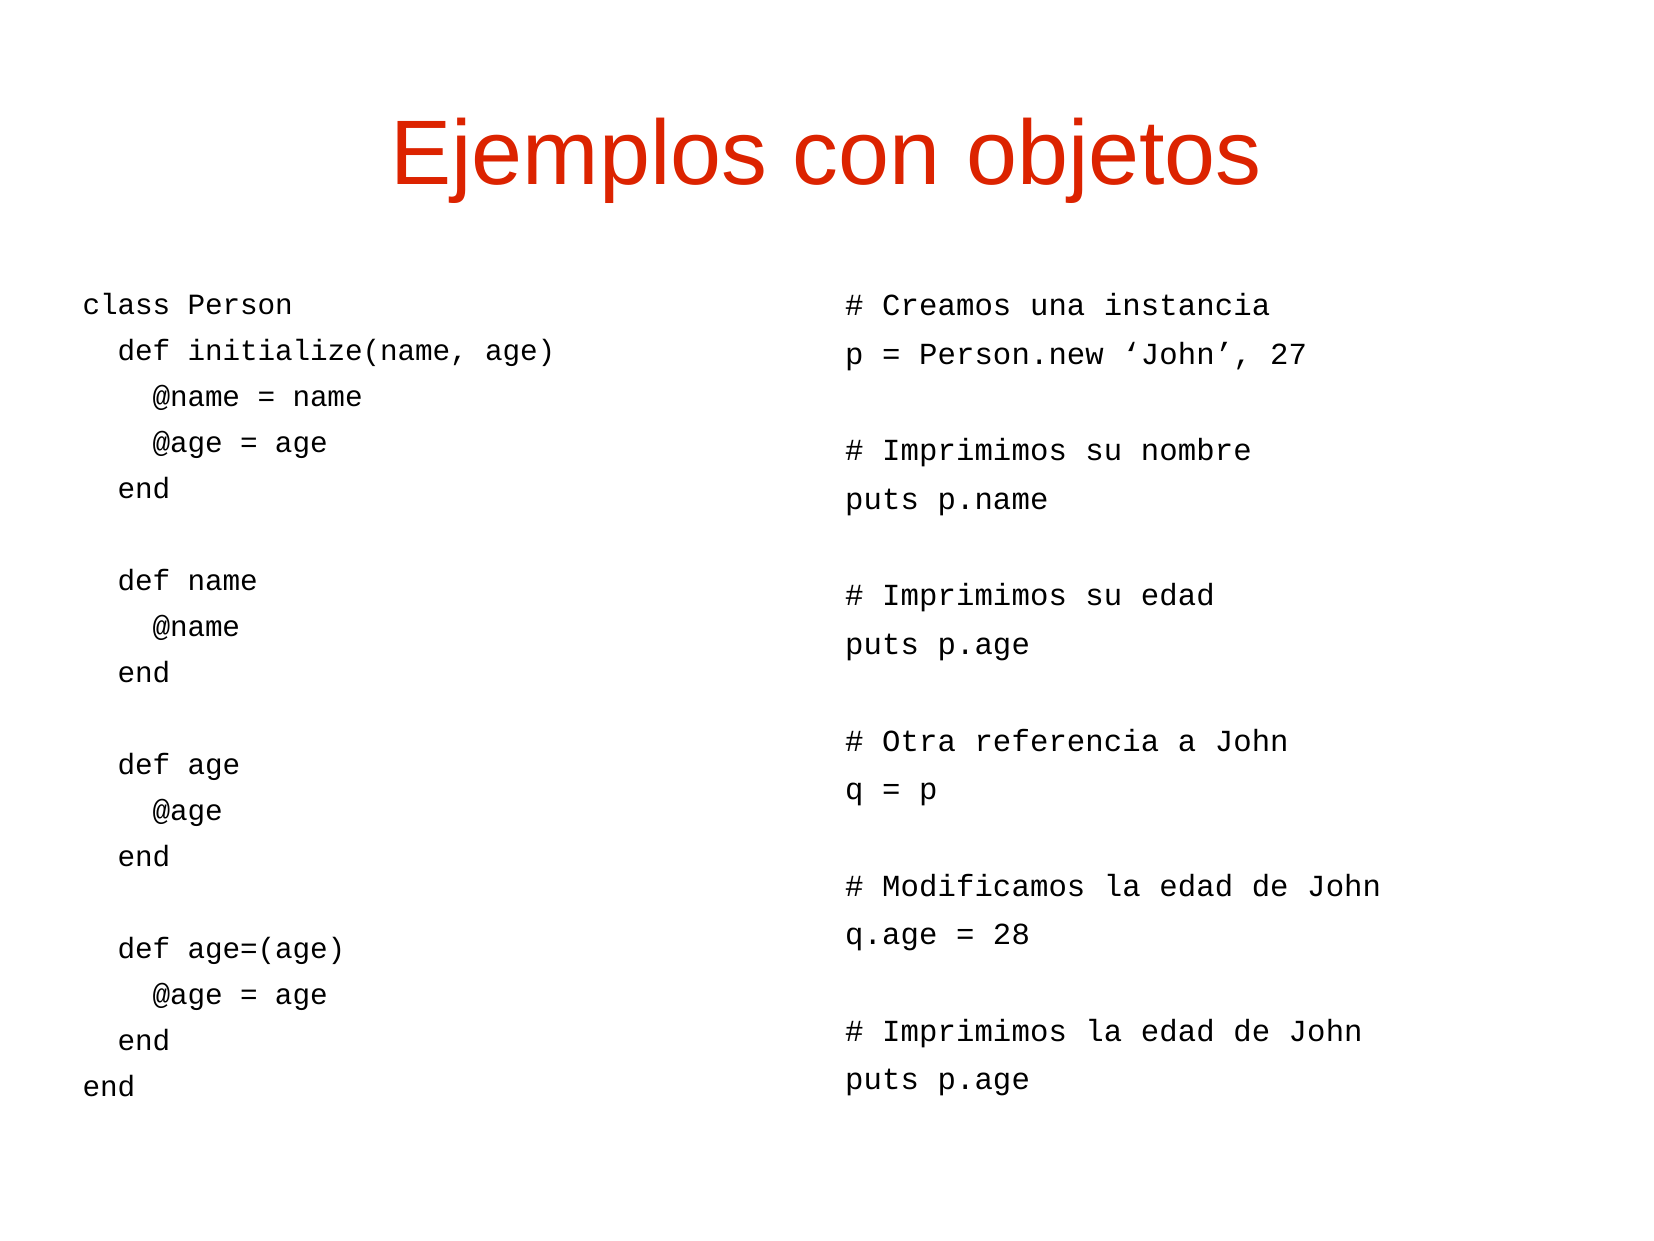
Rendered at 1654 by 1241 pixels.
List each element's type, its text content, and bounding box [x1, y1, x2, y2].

list # Creamos una instancia p = Person.new ‘John’, 27 # Imprimimos su nombre puts p.name # Imprimimos su edad puts p.age # Otra referencia a John q = p # Modificamos la edad de John q.age = 28 # Imprimimos la edad de John puts p.age [845, 290, 1572, 1109]
title Ejemplos con objetos [82, 49, 1571, 257]
list class Person def initialize(name, age) @name = name @age = age end def name @name end def age @age end def age=(age) @age = age end end [82, 290, 809, 1109]
